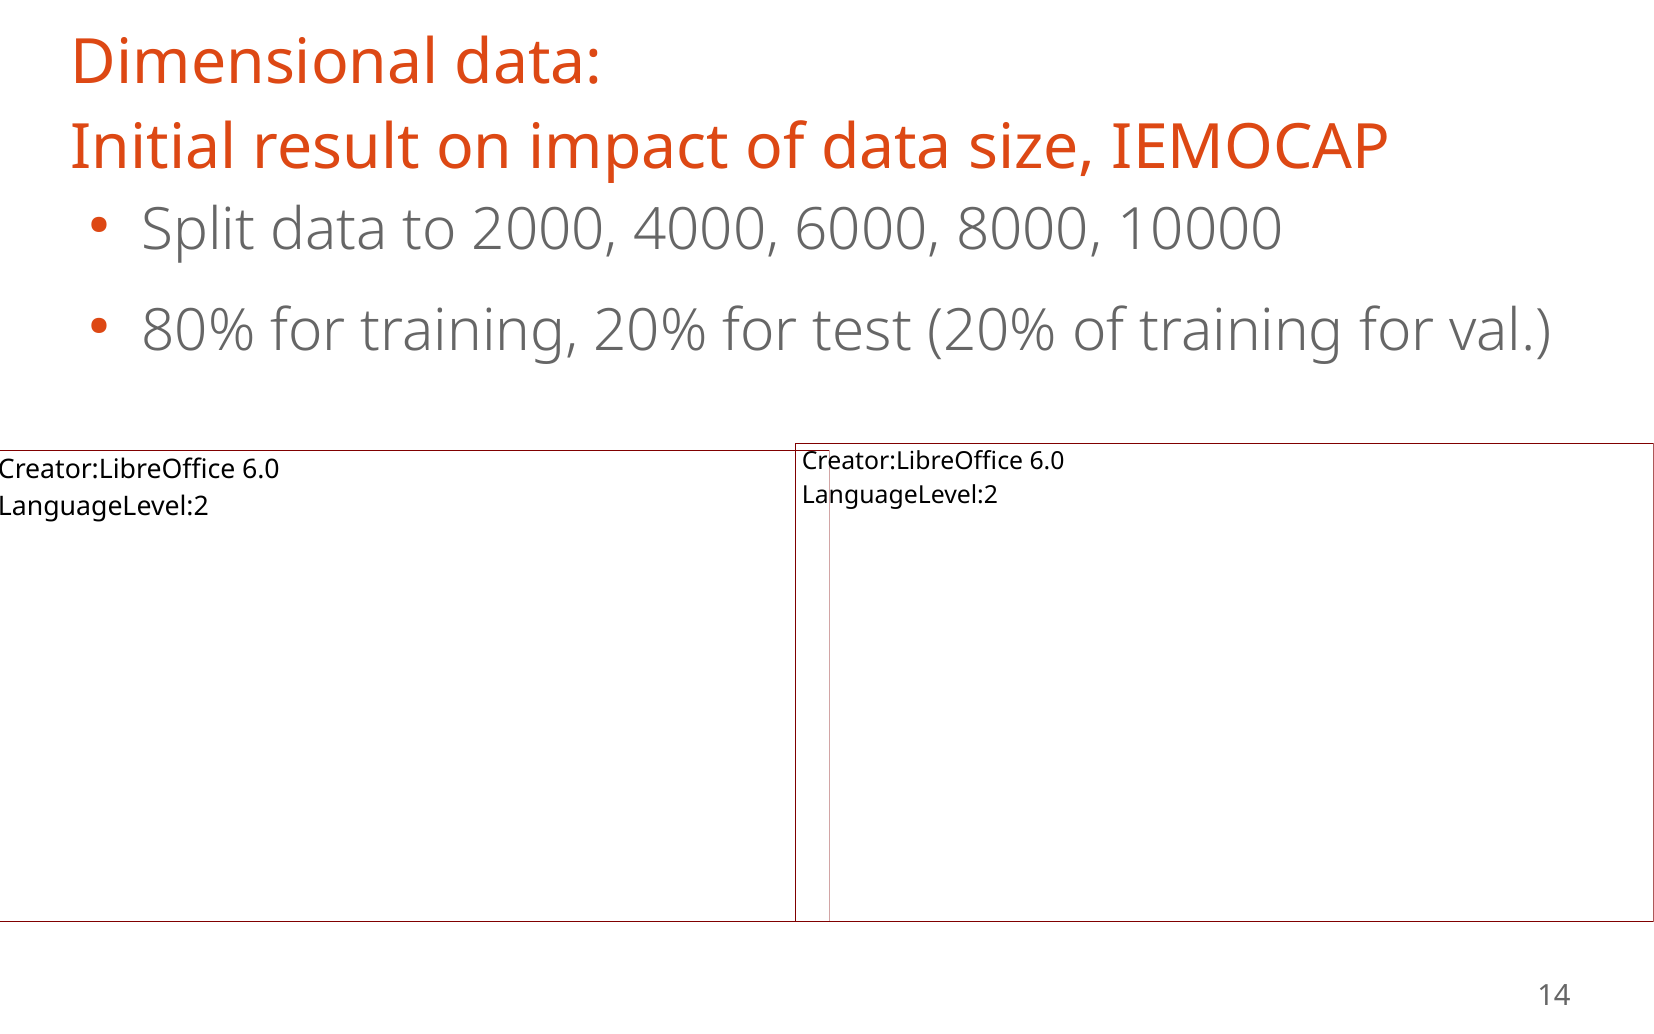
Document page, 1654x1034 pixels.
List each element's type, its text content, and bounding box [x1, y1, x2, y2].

picture [0, 441, 1654, 922]
list Split data to 2000, 4000, 6000, 8000, 10000 80% for training, 20% for test (20% of training for val.) [70, 186, 1619, 448]
title Dimensional data: Initial result on impact of data size, IEMOCAP [70, 29, 1518, 175]
